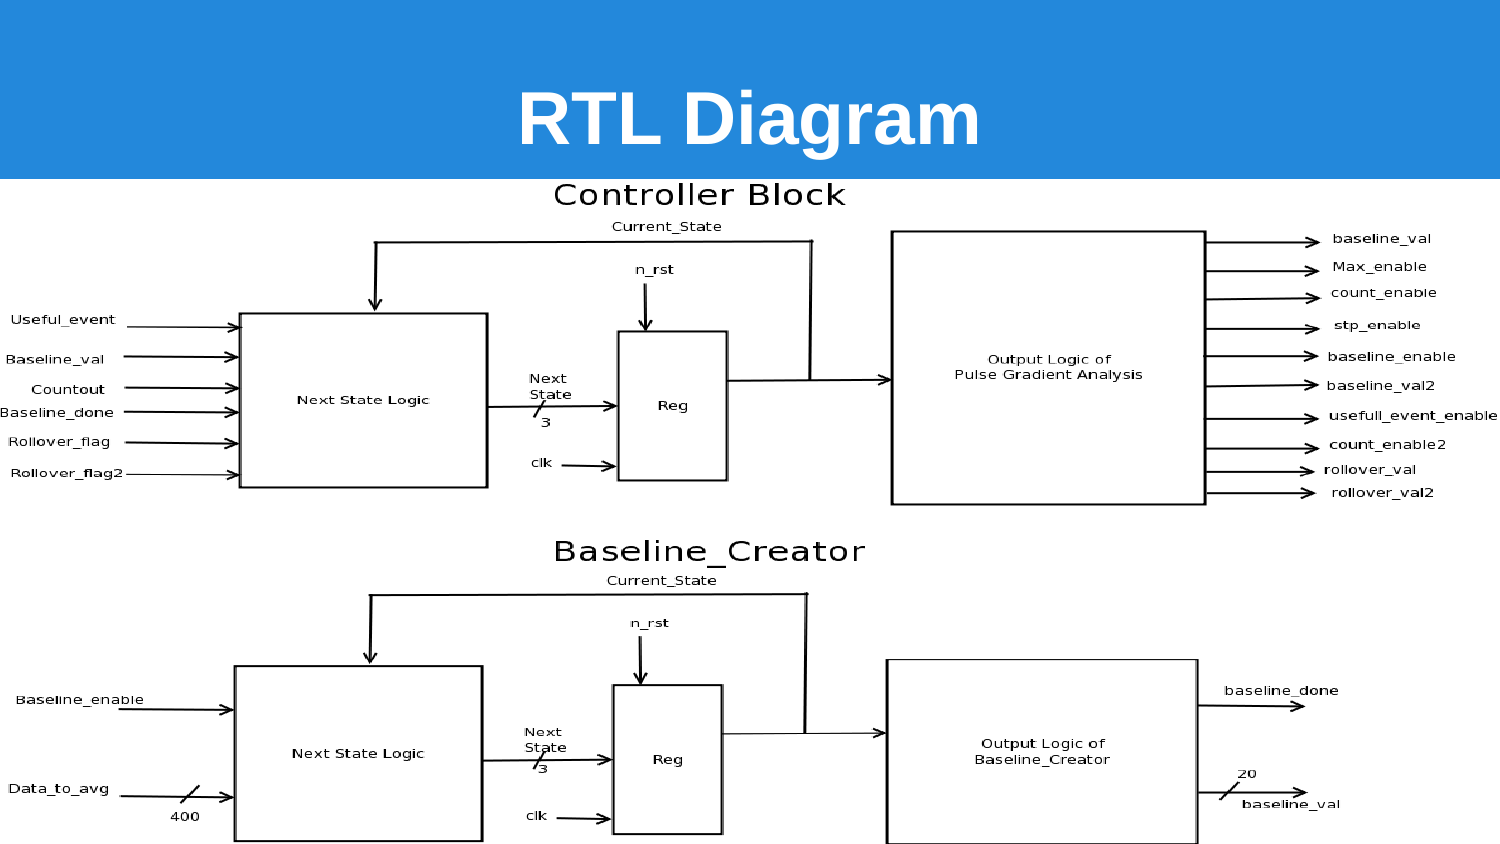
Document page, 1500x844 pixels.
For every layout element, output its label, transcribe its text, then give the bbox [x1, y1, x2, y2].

title RTL Diagram [75, 33, 1425, 175]
picture [0, 179, 1500, 844]
